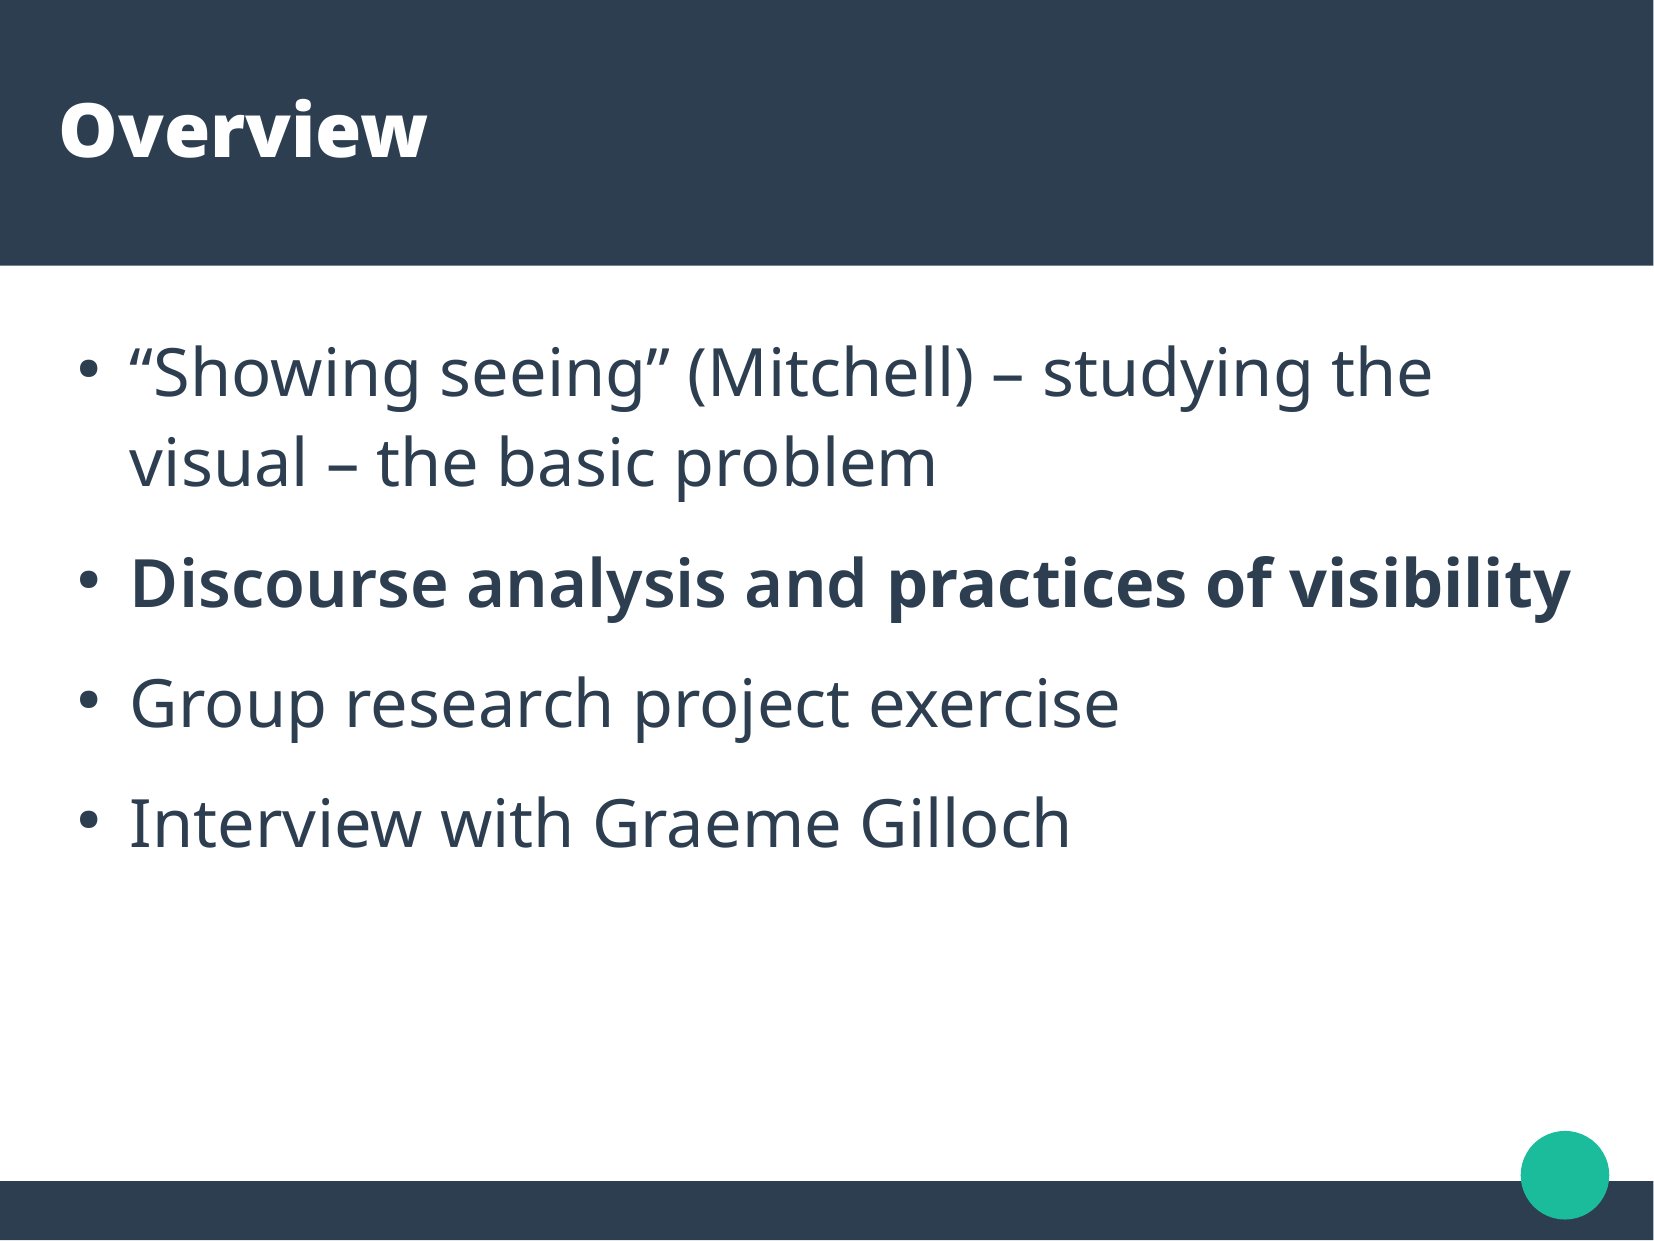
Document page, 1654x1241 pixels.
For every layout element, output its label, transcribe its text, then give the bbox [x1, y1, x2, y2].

title Overview [59, 49, 1595, 207]
list “Showing seeing” (Mitchell) – studying the visual – the basic problem Discourse analysis and practices of visibility Group research project exercise Interview with Graeme Gilloch [59, 324, 1595, 1152]
